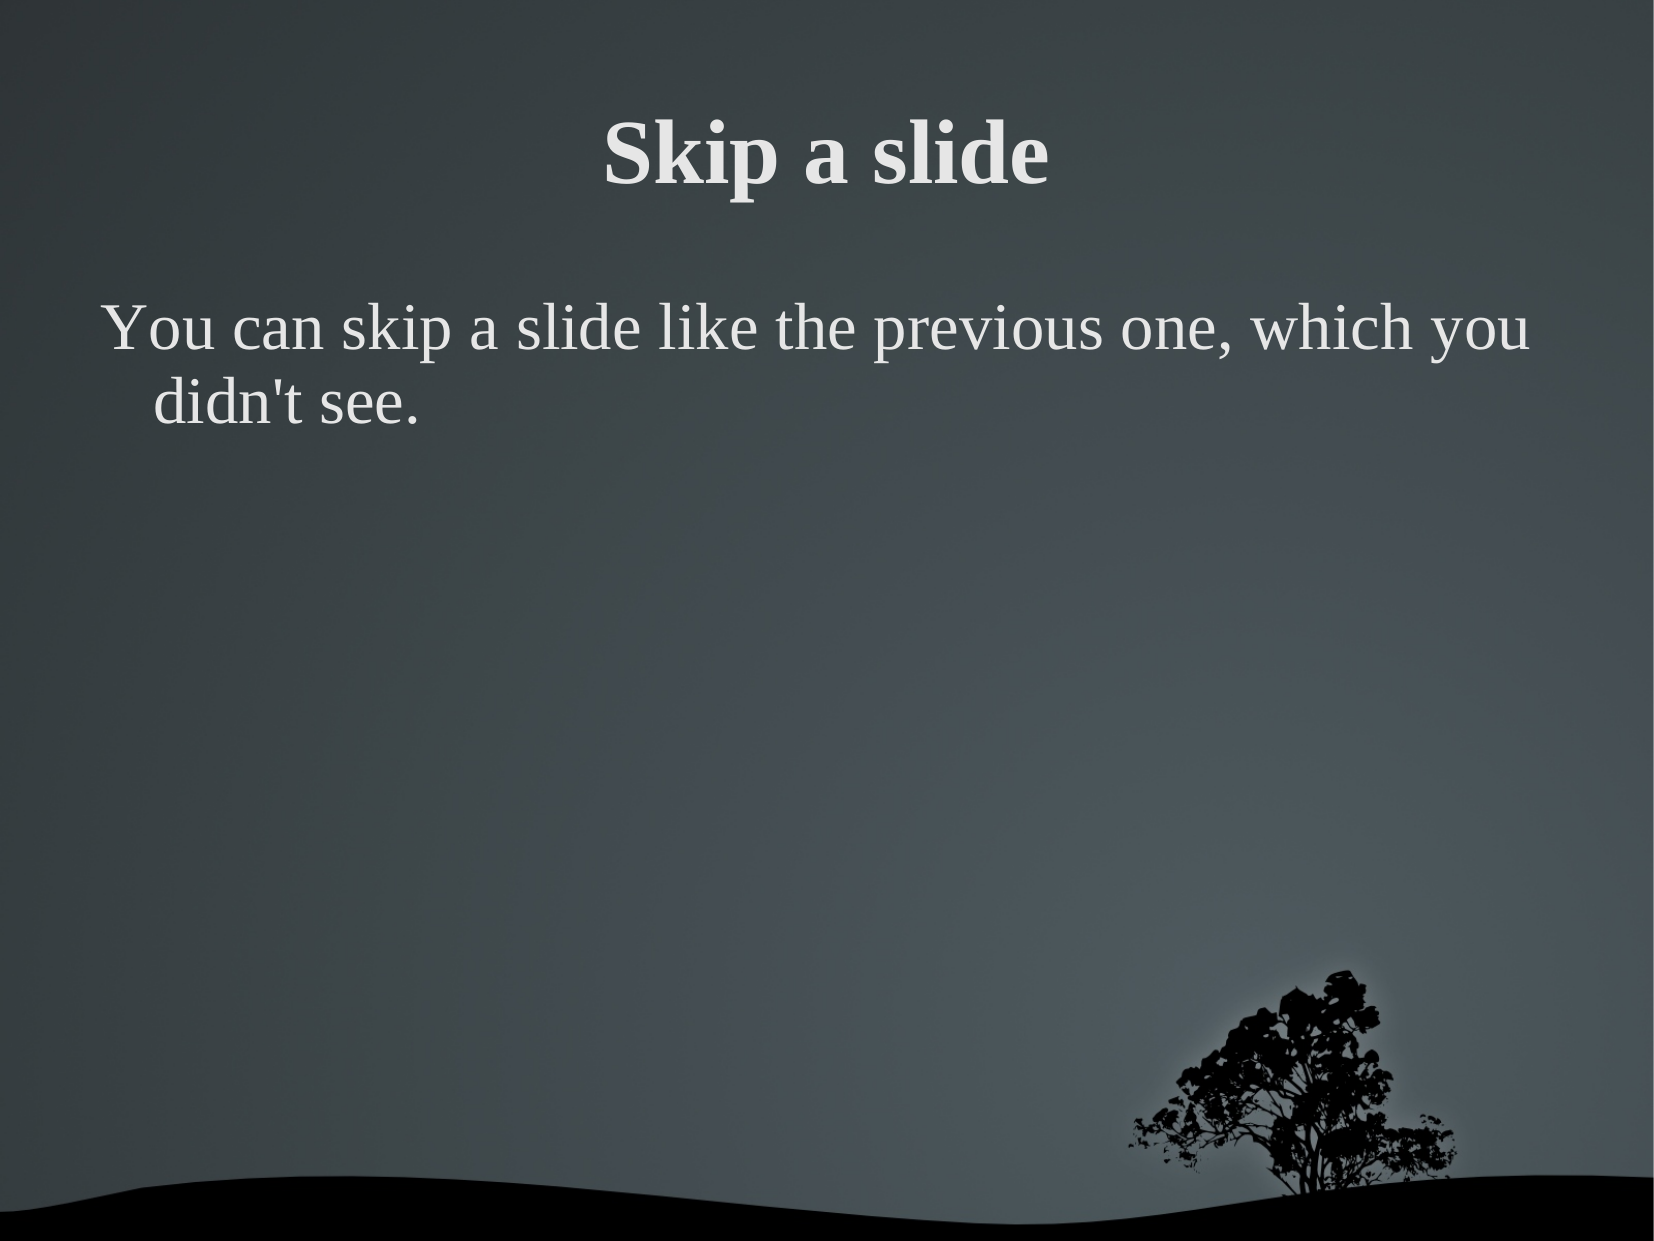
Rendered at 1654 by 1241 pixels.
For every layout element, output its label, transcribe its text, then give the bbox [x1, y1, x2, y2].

picture [0, 0, 1654, 1241]
list You can skip a slide like the previous one, which you didn't see. [82, 290, 1571, 1109]
title Skip a slide [82, 49, 1571, 257]
